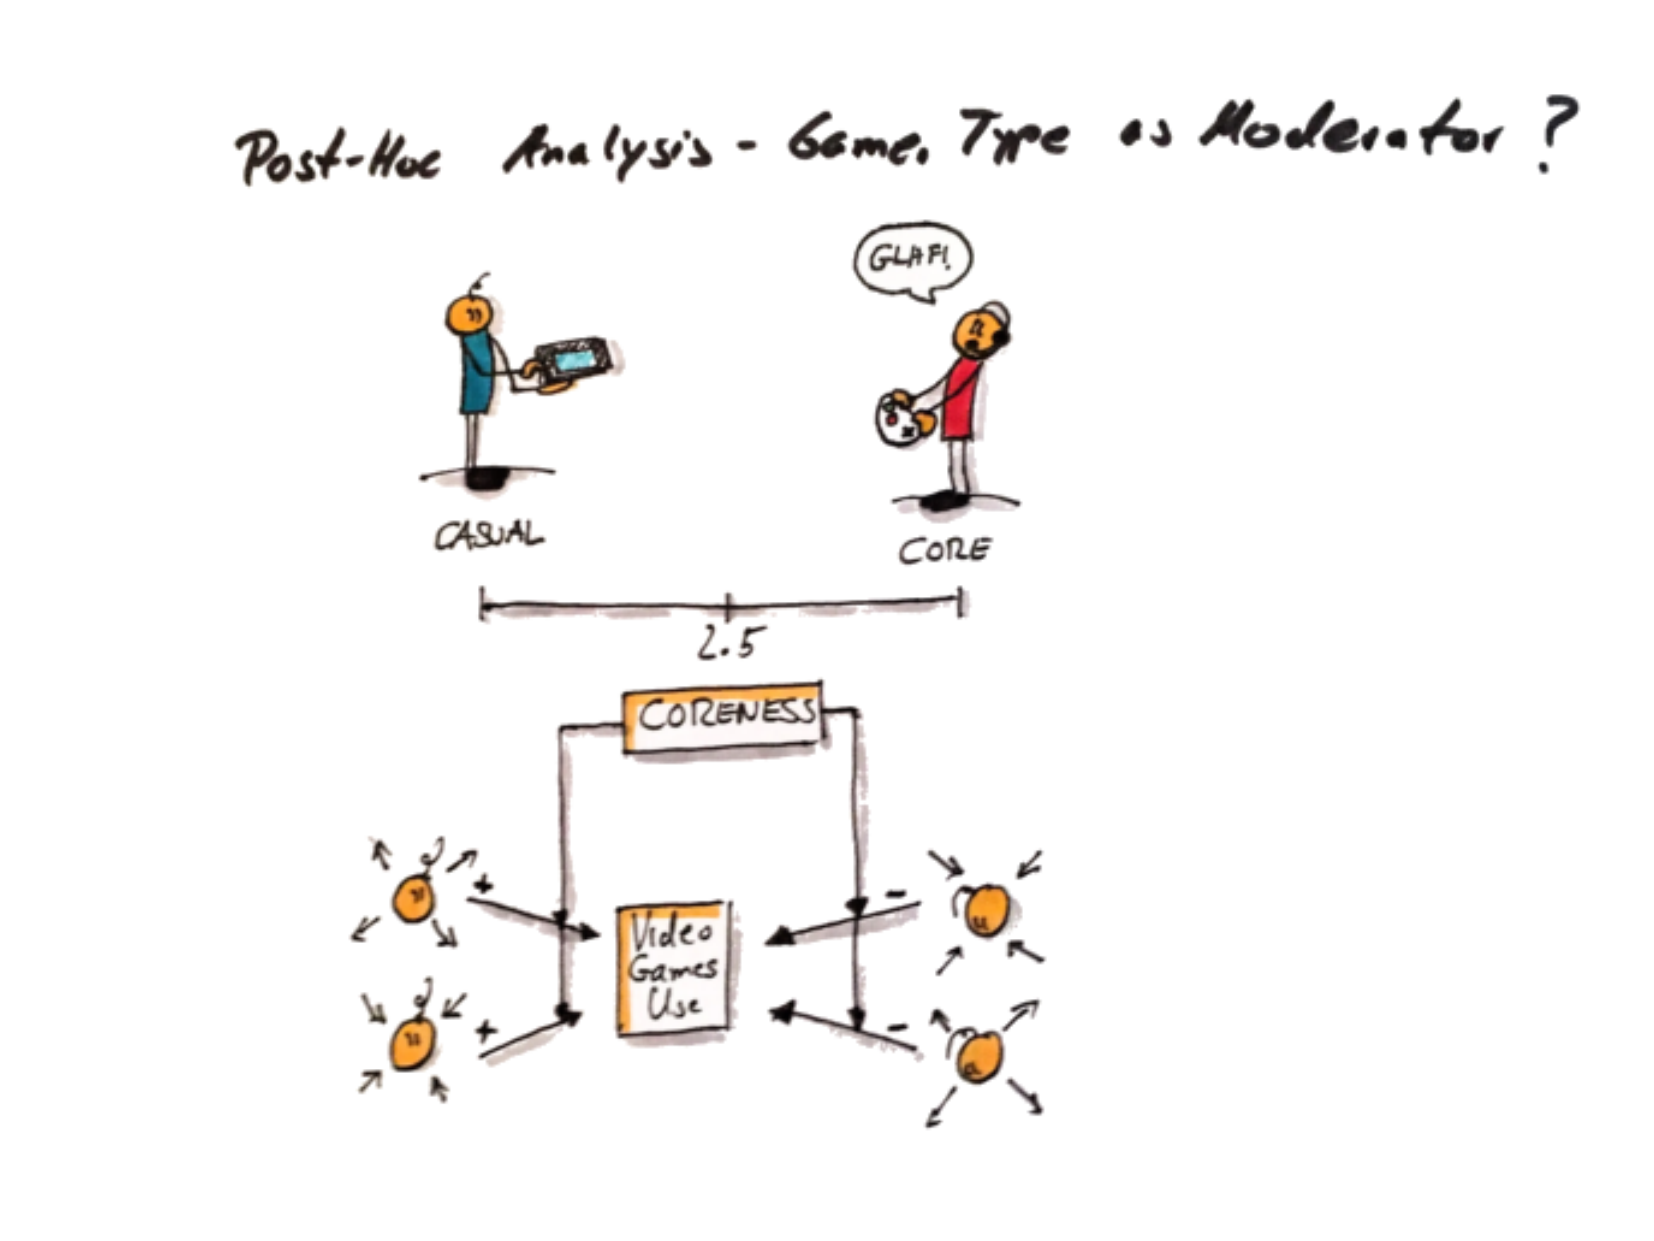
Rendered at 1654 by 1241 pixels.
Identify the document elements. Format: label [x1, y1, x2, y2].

picture [174, 81, 1617, 1133]
